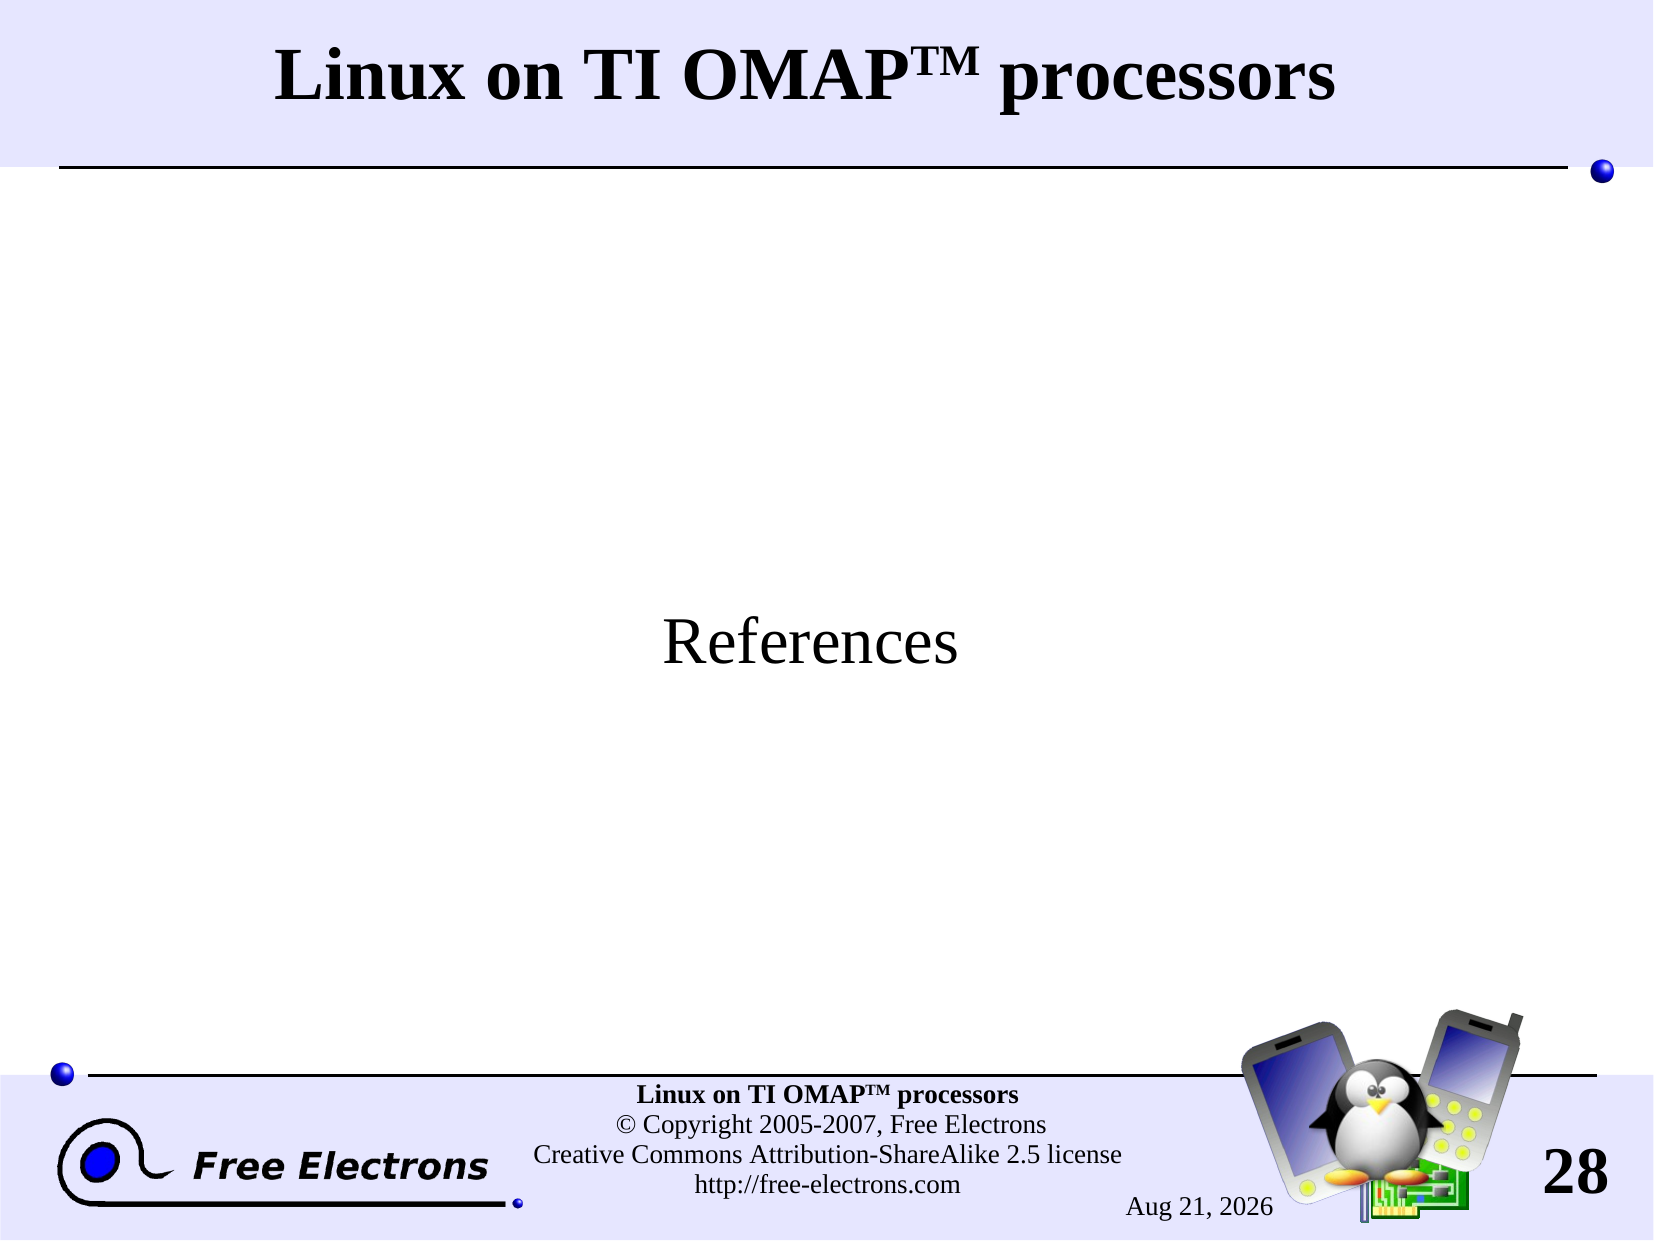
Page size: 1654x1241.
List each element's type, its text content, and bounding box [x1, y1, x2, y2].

picture [1231, 1007, 1538, 1241]
subtitle References [105, 216, 1518, 1066]
title Linux on TI OMAPTM processors [60, 25, 1551, 125]
picture [50, 1107, 527, 1216]
